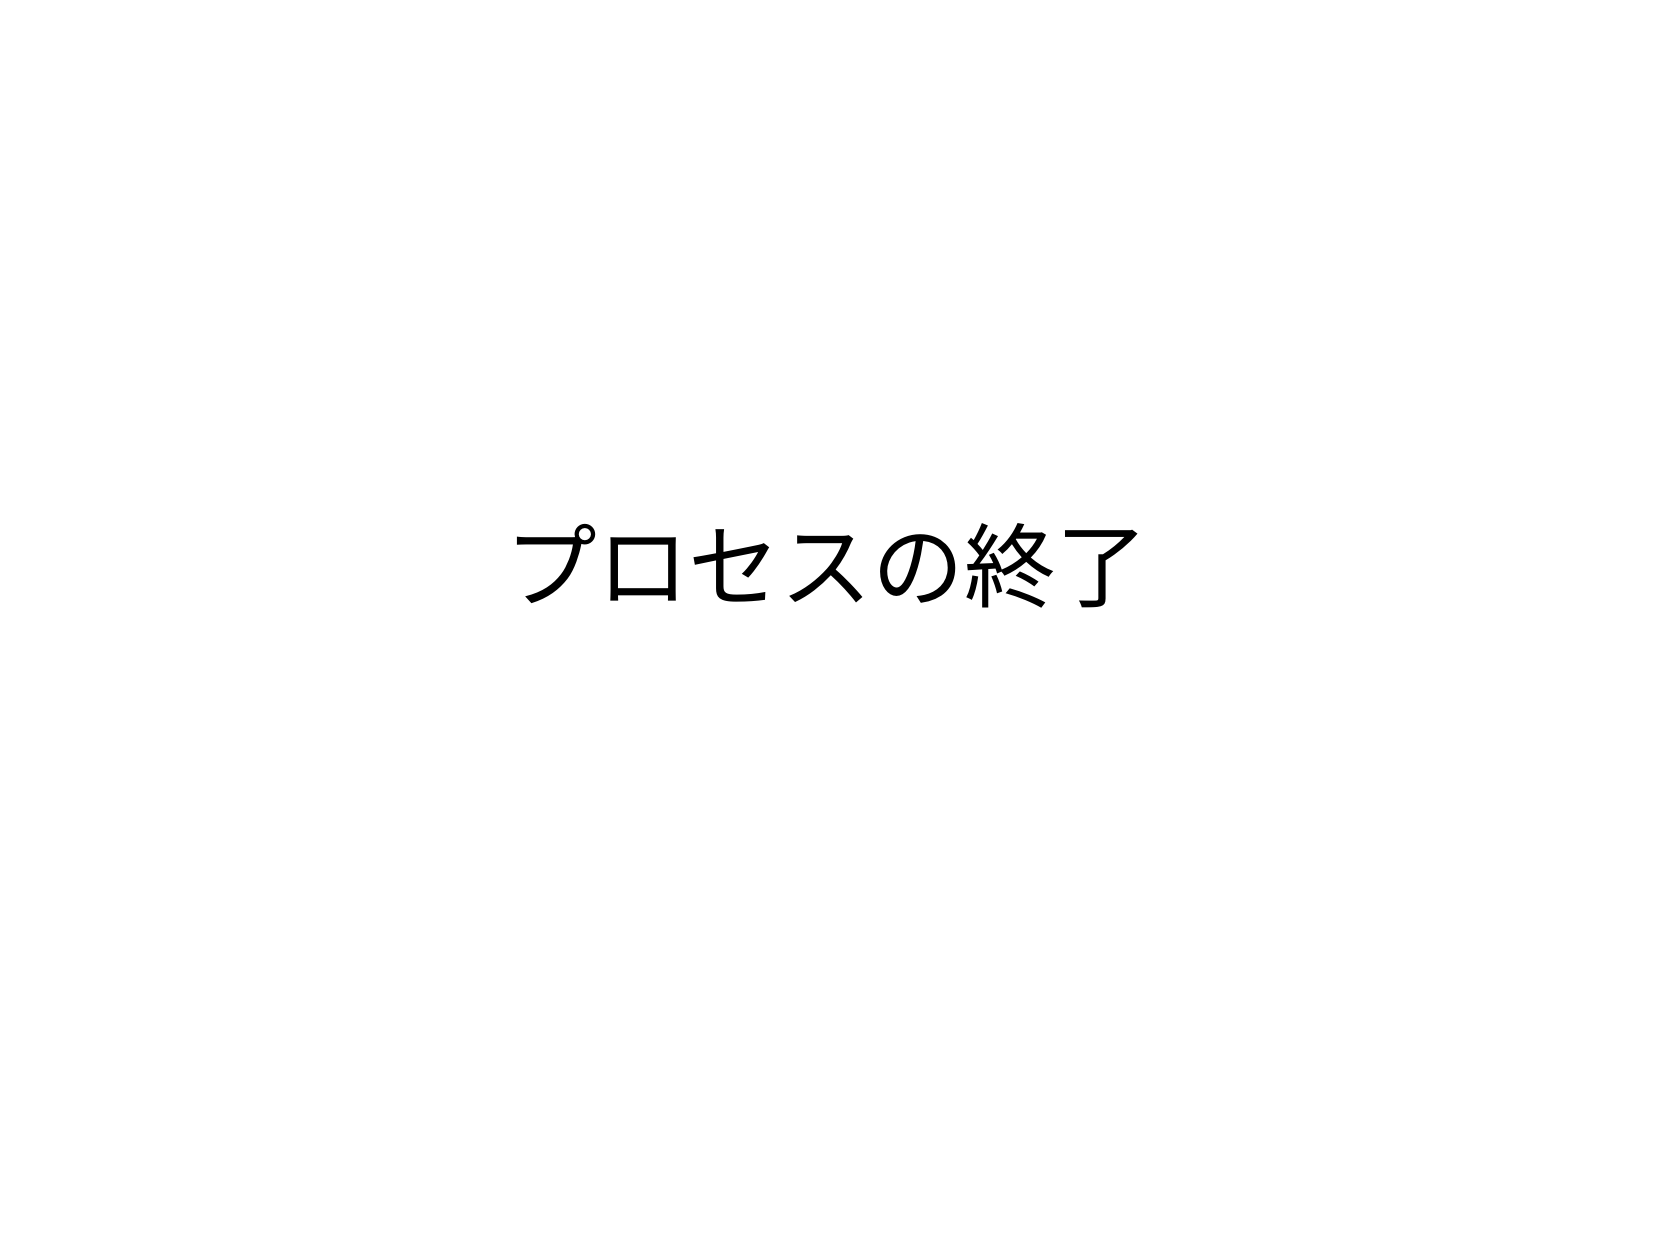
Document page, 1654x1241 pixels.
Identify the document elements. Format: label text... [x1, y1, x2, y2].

title プロセスの終了 [82, 456, 1571, 664]
